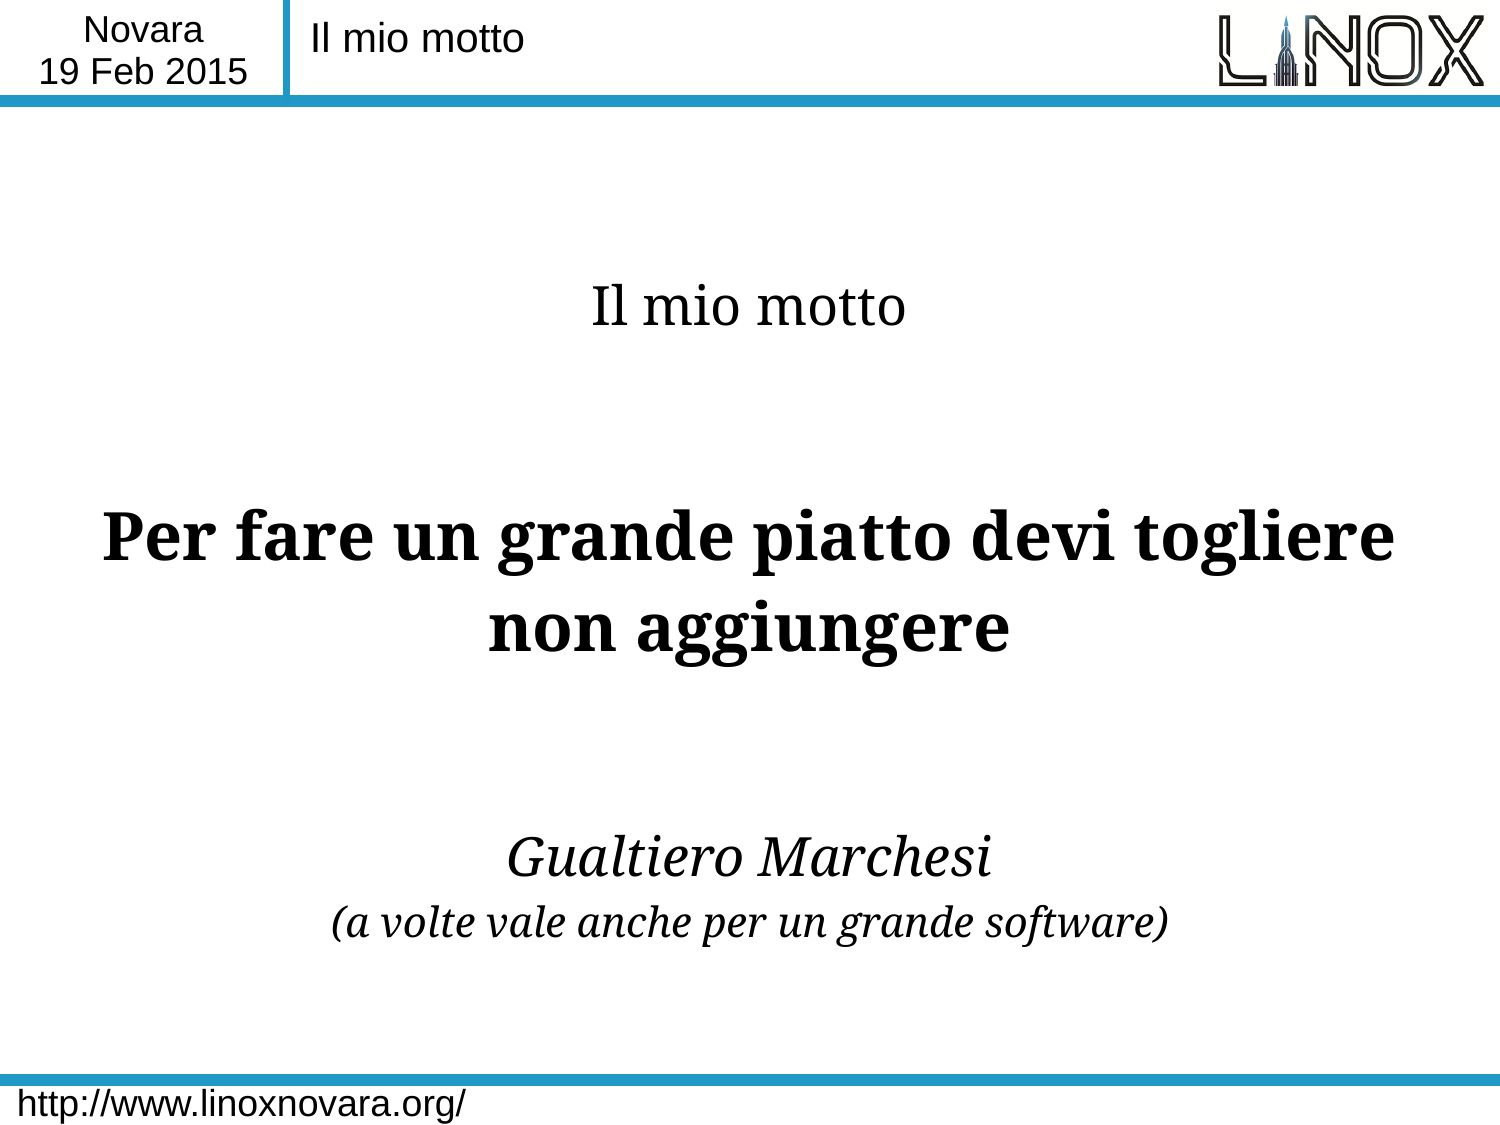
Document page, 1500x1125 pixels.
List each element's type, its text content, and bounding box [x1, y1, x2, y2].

text_box Il mio motto Per fare un grande piatto devi togliere non aggiungere Gualtiero Marchesi (a volte vale anche per un grande software) [70, 259, 1430, 926]
list Il mio motto [295, 7, 1321, 83]
picture [0, 0, 1500, 107]
picture [0, 1074, 1500, 1086]
